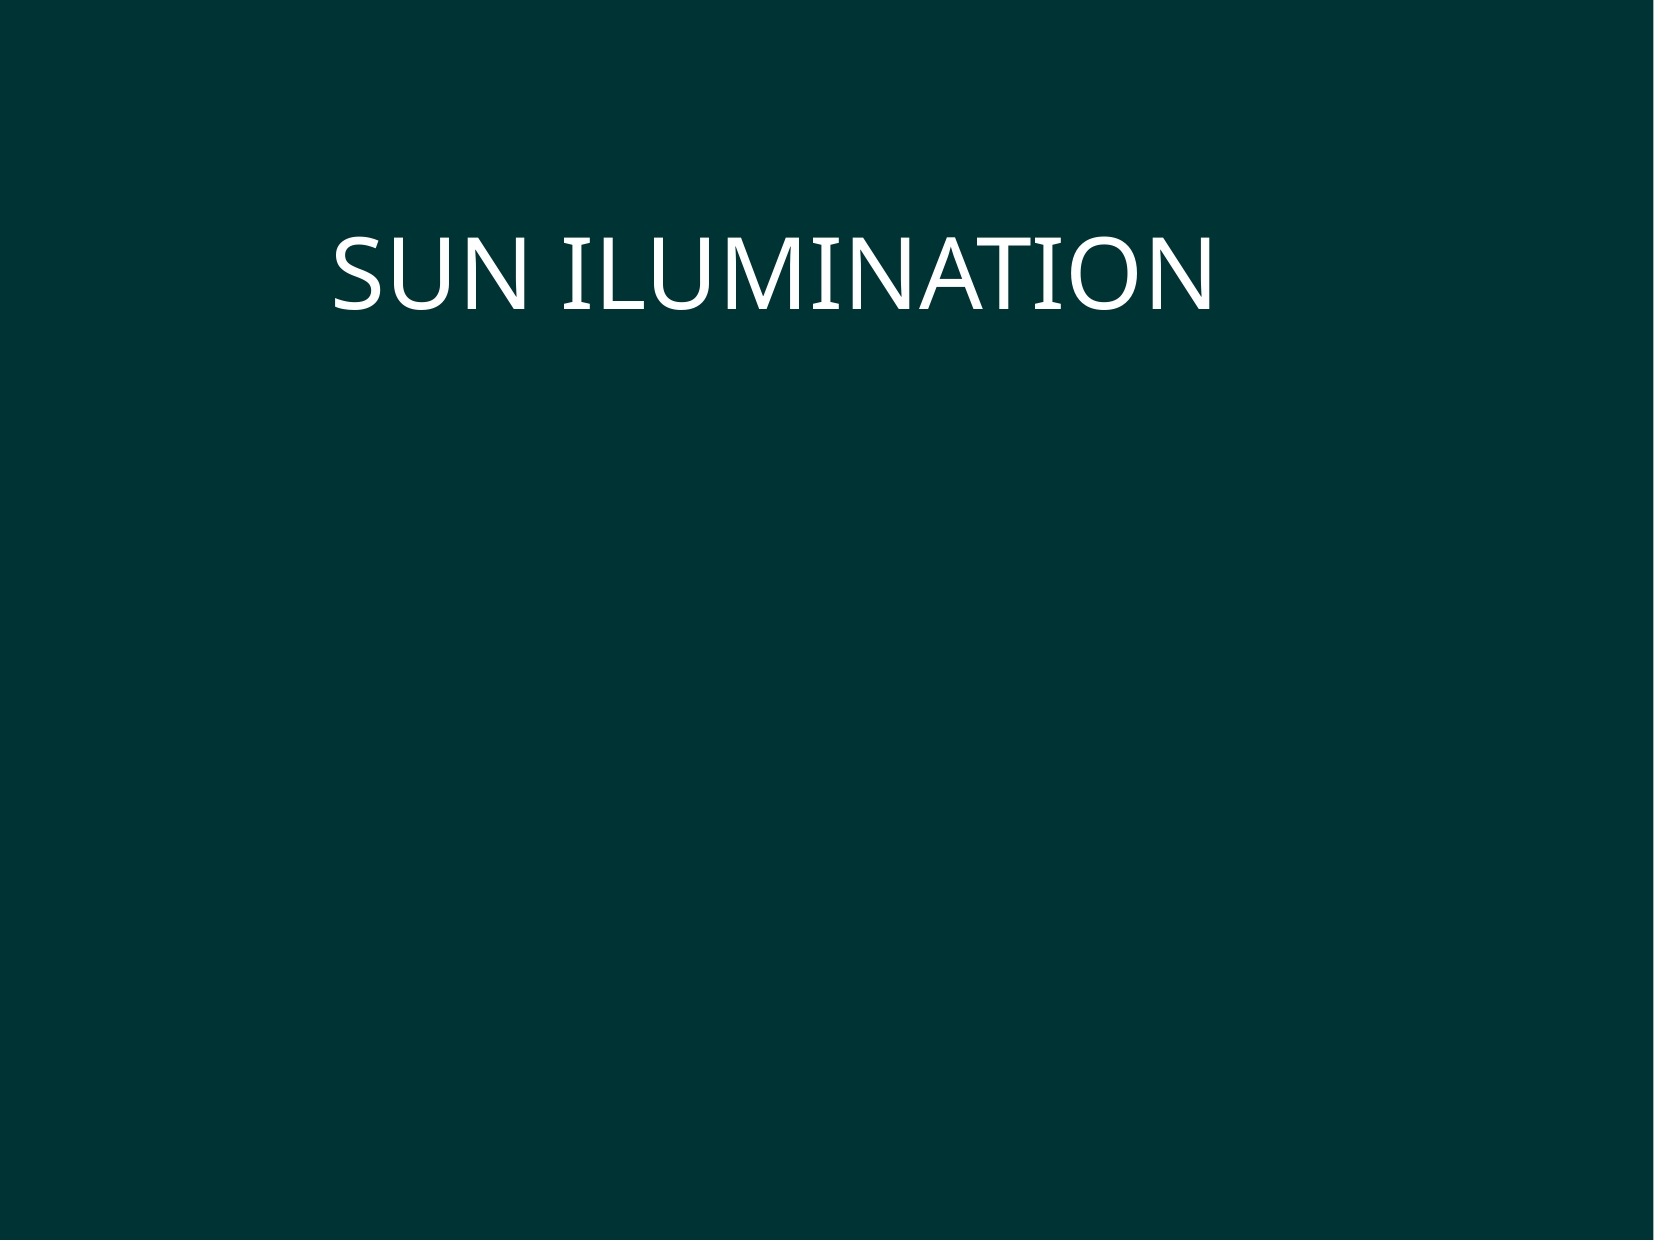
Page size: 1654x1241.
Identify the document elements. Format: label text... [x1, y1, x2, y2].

text_box SUN ILUMINATION [315, 195, 1171, 323]
